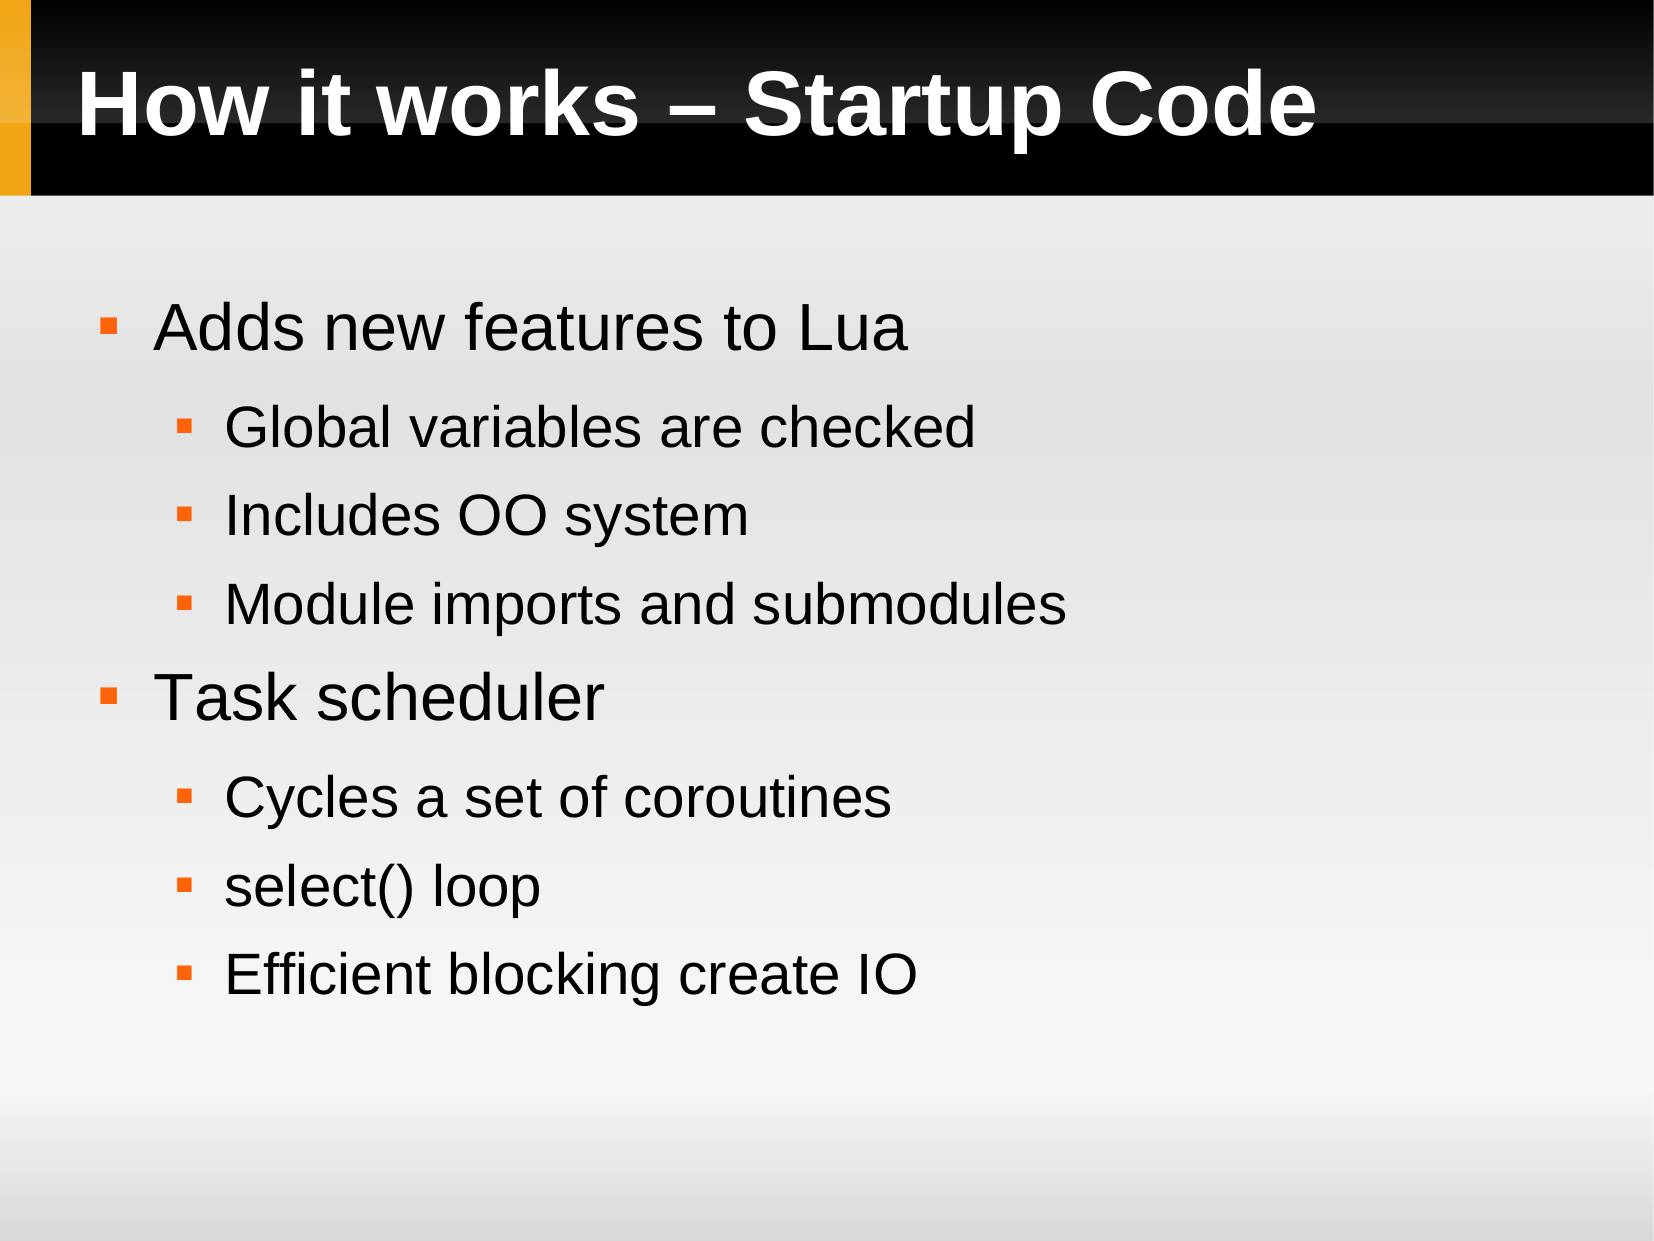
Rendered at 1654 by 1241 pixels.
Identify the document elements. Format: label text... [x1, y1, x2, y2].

list Adds new features to Lua Global variables are checked Includes OO system Module imports and submodules Task scheduler Cycles a set of coroutines select() loop Efficient blocking create IO [82, 290, 1571, 1094]
picture [0, 0, 1654, 1241]
title How it works – Startup Code [76, 7, 1565, 200]
